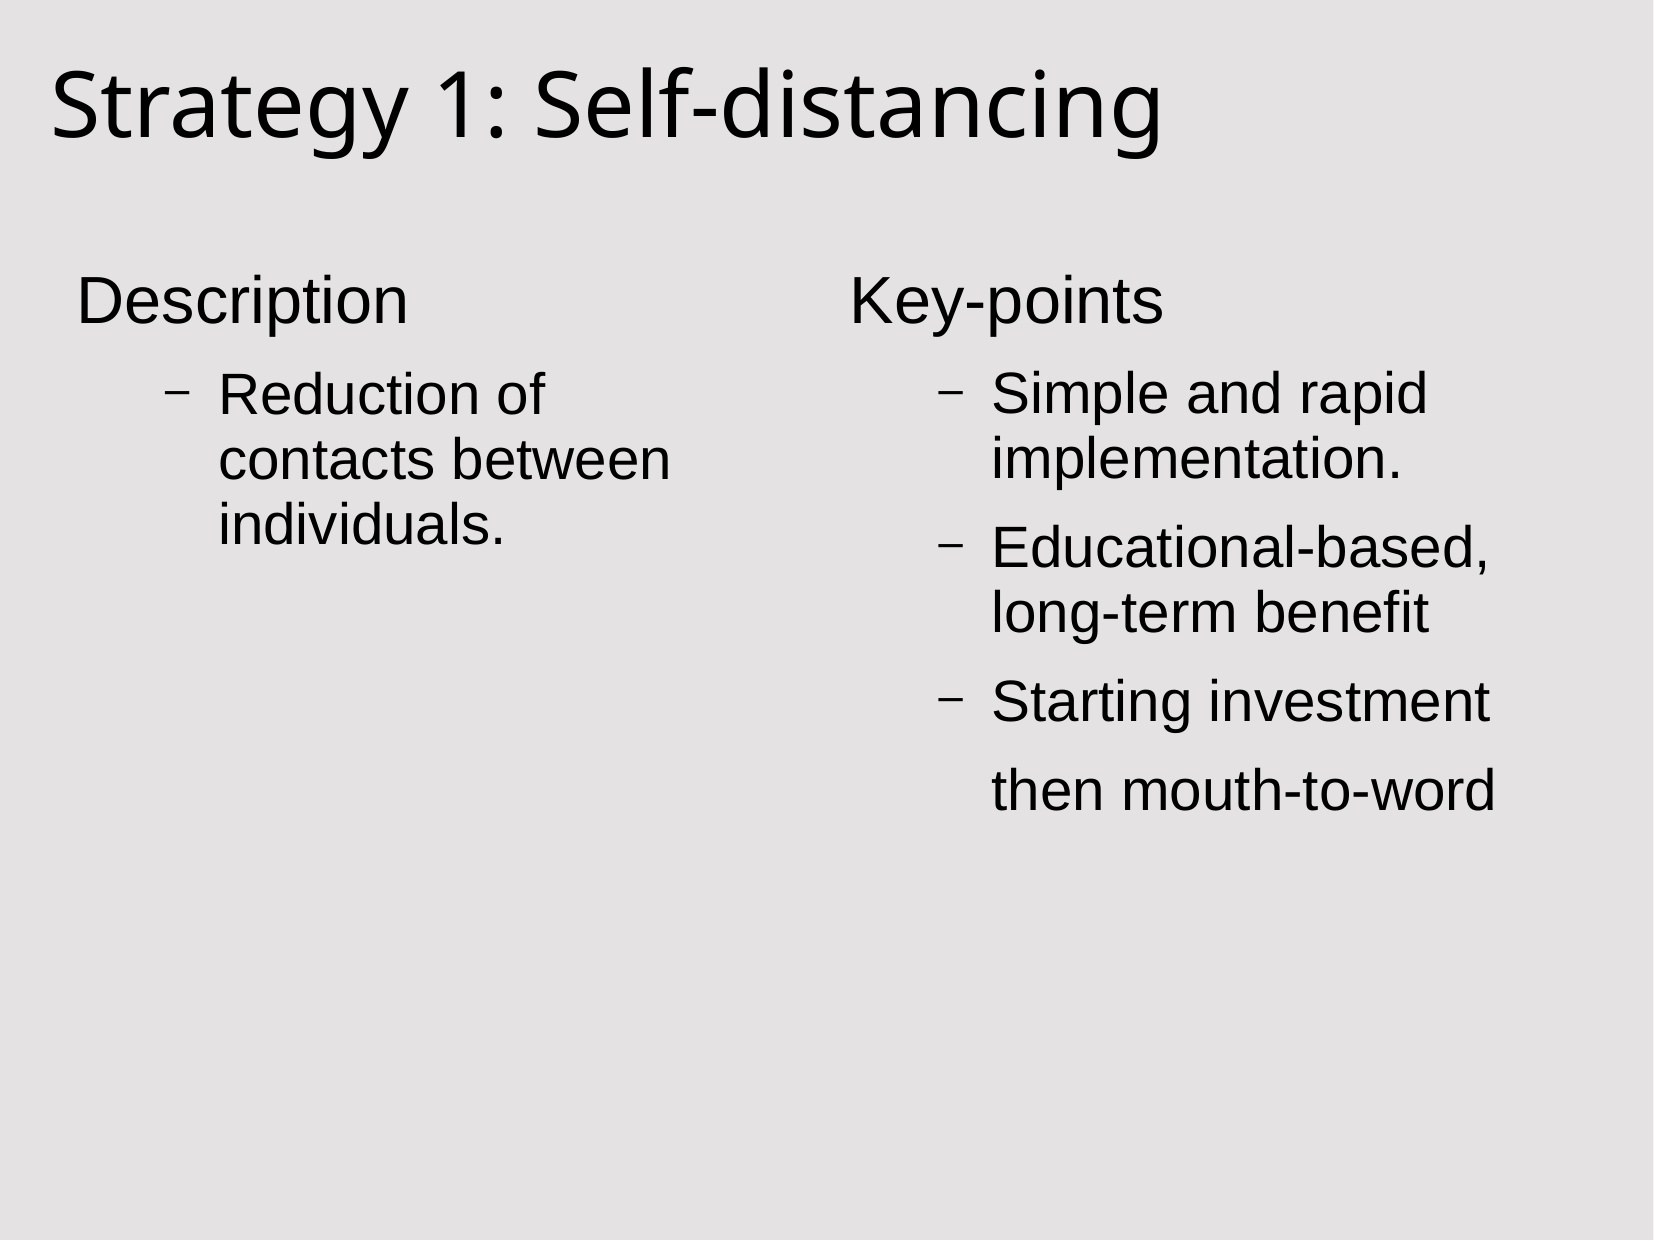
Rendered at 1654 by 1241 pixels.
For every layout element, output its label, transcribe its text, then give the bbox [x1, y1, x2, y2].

list Description Reduction of contacts between individuals. [76, 263, 780, 916]
list Key-points Simple and rapid implementation. Educational-based, long-term benefit Starting investment then mouth-to-word [849, 262, 1554, 916]
text_box Strategy 1: Self-distancing [35, 31, 1300, 154]
